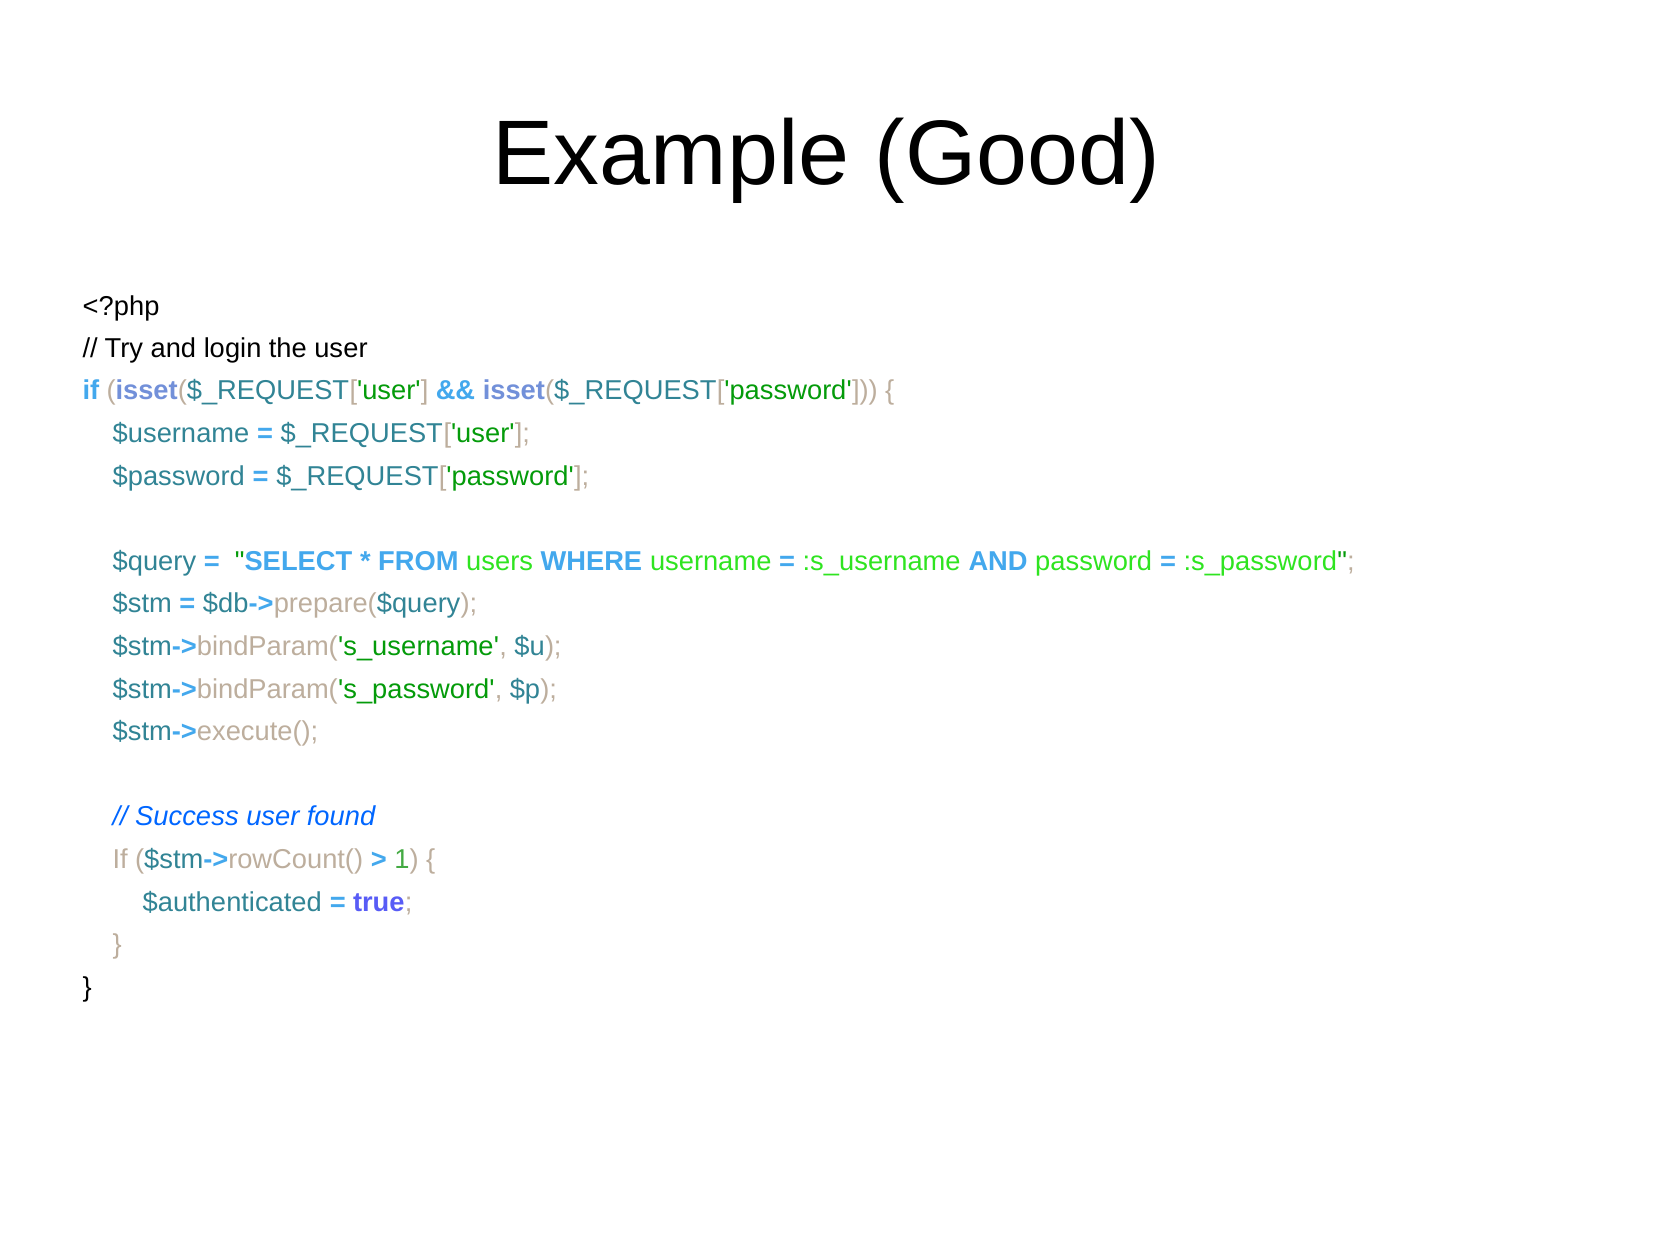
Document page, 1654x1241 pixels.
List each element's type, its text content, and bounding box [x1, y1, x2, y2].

title Example (Good) [82, 49, 1571, 257]
list <?php // Try and login the user if (isset($_REQUEST['user'] && isset($_REQUEST['password'])) { $username = $_REQUEST['user']; $password = $_REQUEST['password']; $query = "SELECT * FROM users WHERE username = :s_username AND password = :s_password"; $stm = $db->prepare($query); $stm->bindParam('s_username', $u); $stm->bindParam('s_password', $p); $stm->execute(); // Success user found If ($stm->rowCount() > 1) { $authenticated = true; } } [82, 290, 1571, 1010]
